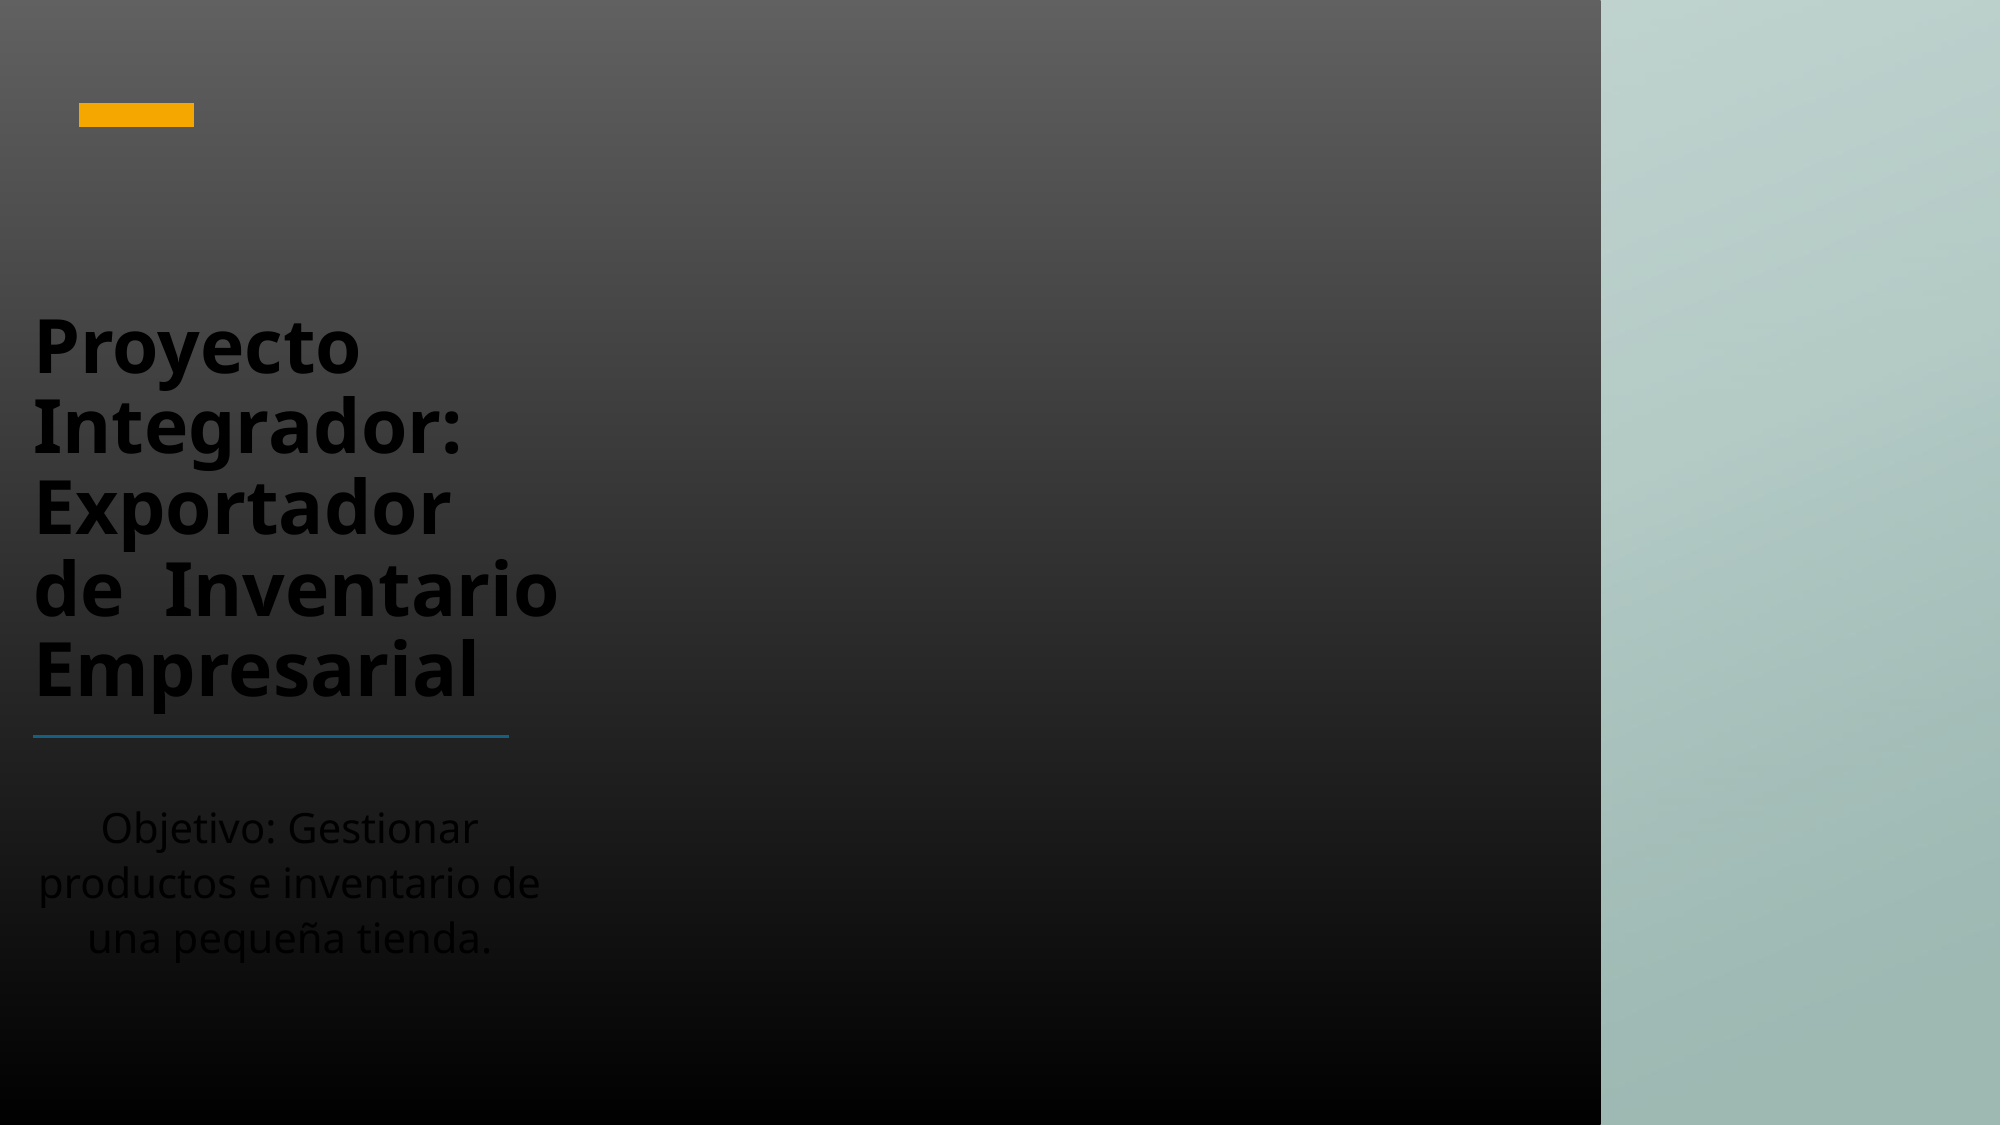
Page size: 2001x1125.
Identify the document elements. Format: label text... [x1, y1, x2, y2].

picture [1601, 0, 2000, 1125]
title Proyecto Integrador: Exportador de Inventario Empresarial [18, 195, 579, 721]
text_box [0, 0, 1601, 1125]
subtitle Objetivo: Gestionar productos e inventario de una pequeña tienda. [18, 789, 562, 988]
